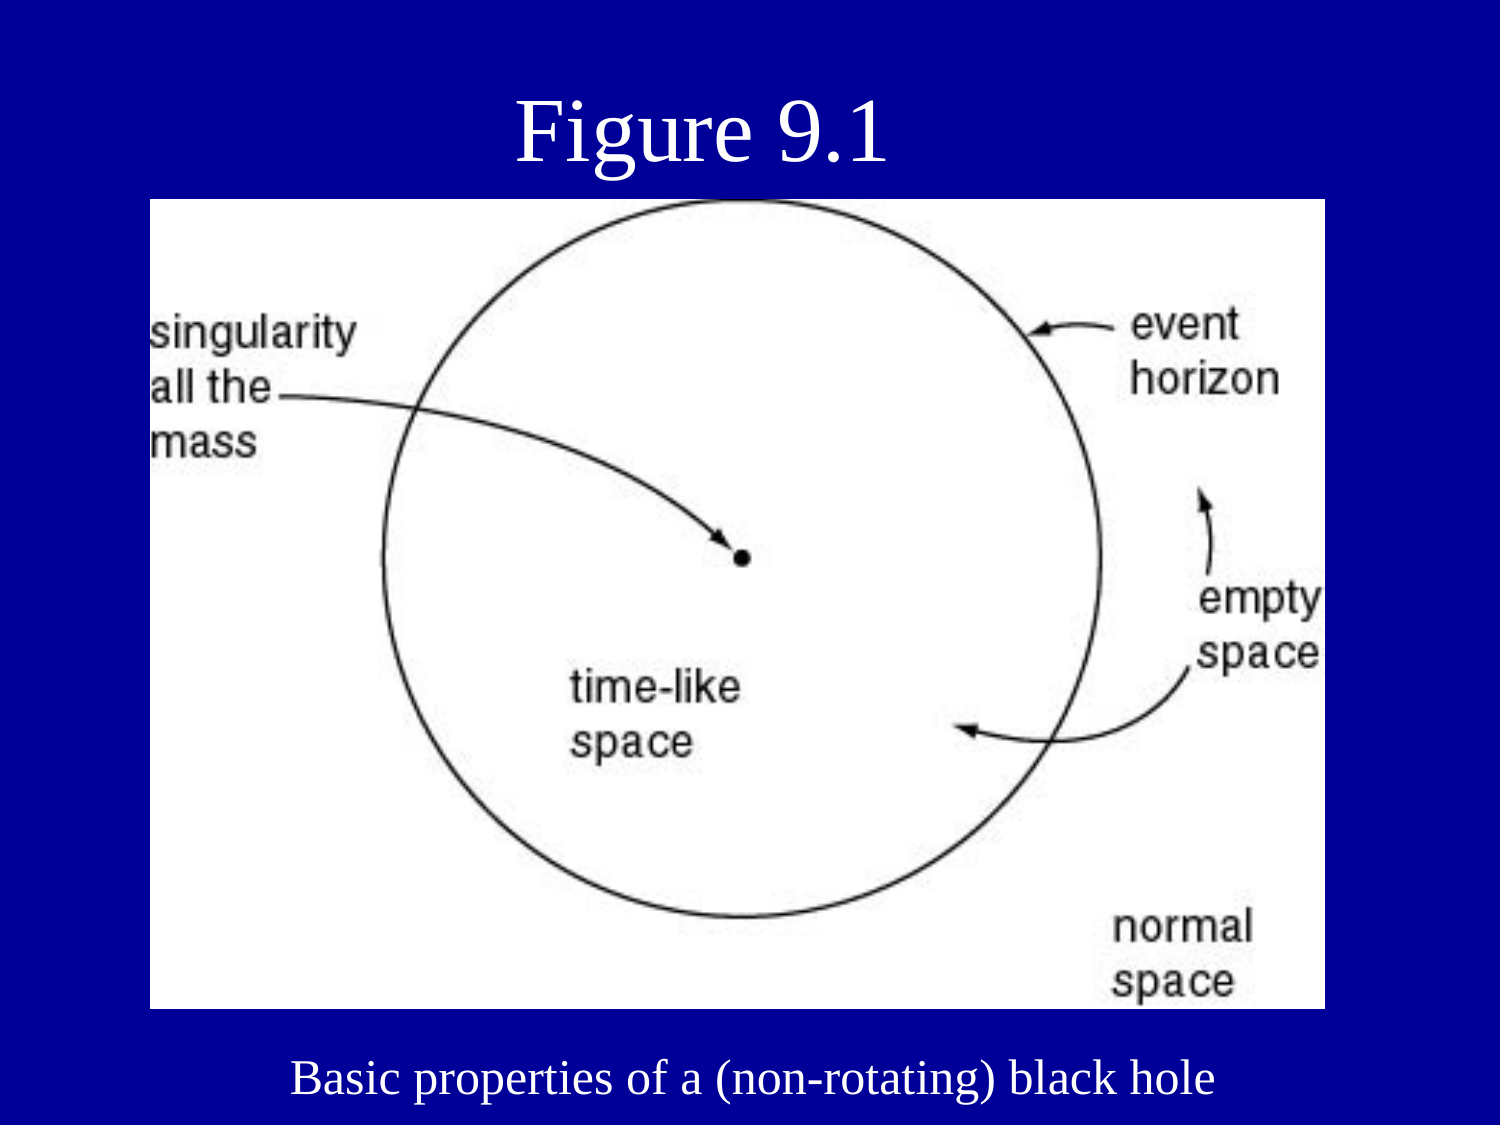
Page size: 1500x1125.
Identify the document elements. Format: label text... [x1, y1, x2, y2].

text_box Figure 9.1 [499, 62, 1000, 188]
picture [150, 199, 1325, 1010]
text_box Basic properties of a (non-rotating) black hole [275, 1037, 1238, 1113]
